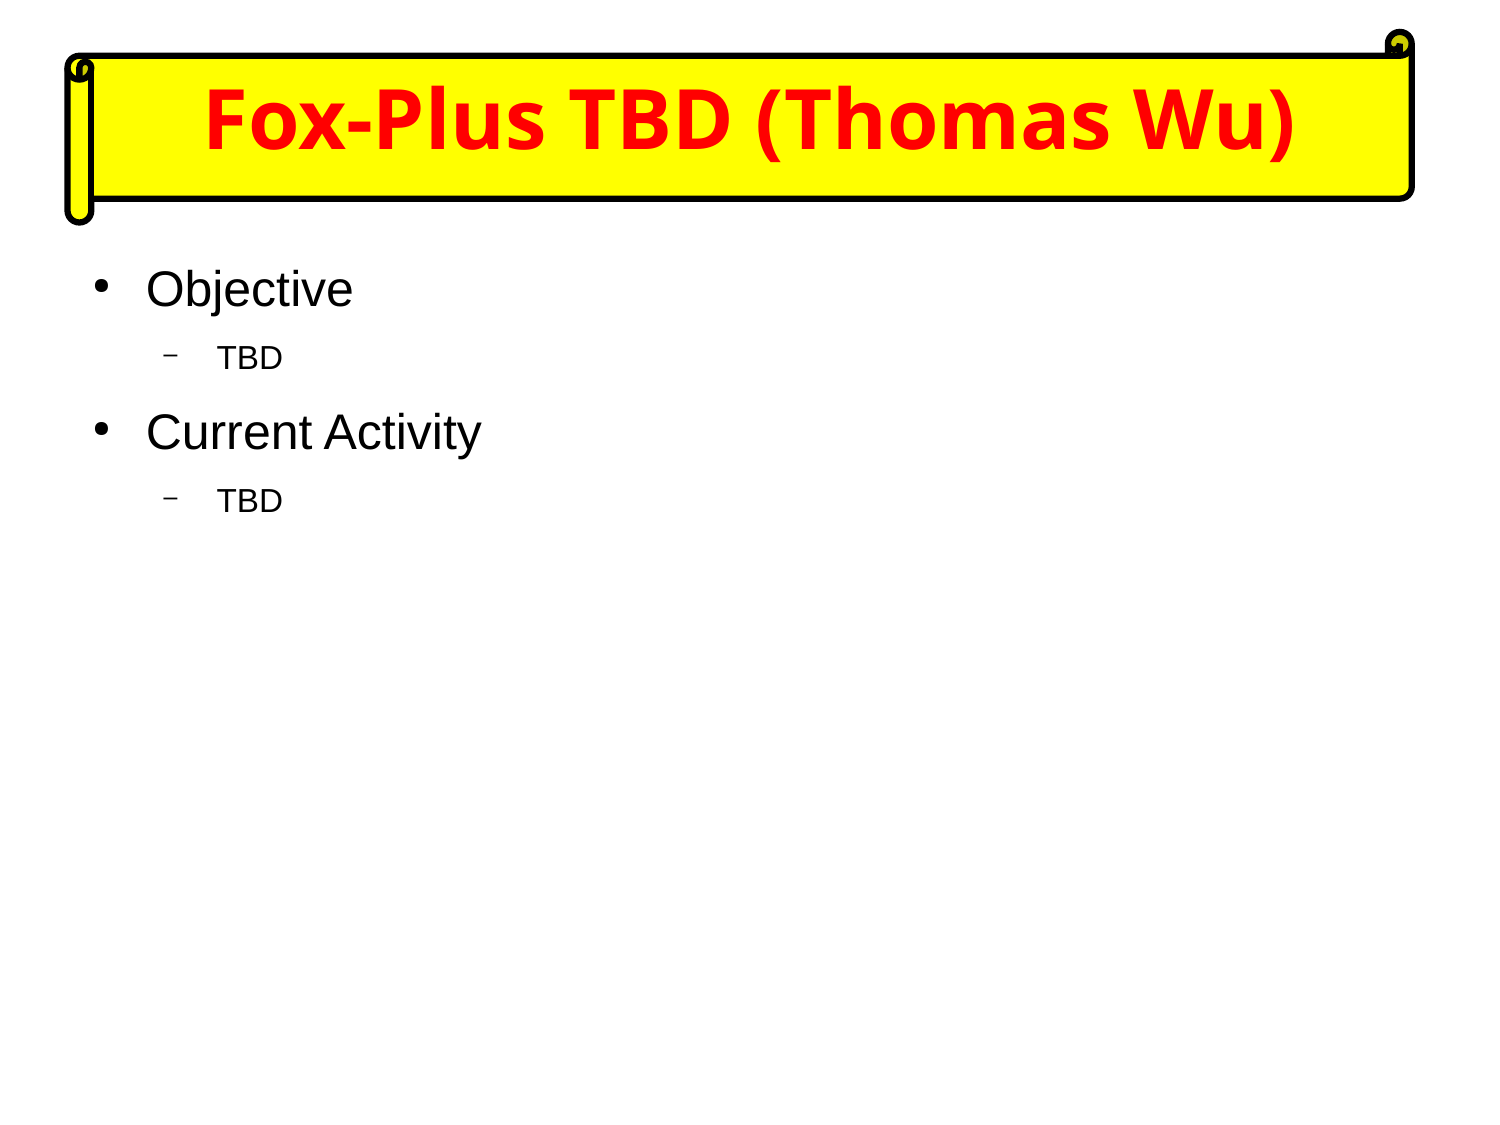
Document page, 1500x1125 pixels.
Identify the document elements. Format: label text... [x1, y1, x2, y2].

list Objective TBD Current Activity TBD [75, 263, 1425, 916]
text_box [72, 31, 1412, 58]
text_box Fox-Plus TBD (Thomas Wu) [0, 58, 1500, 174]
text_box [67, 174, 1412, 223]
